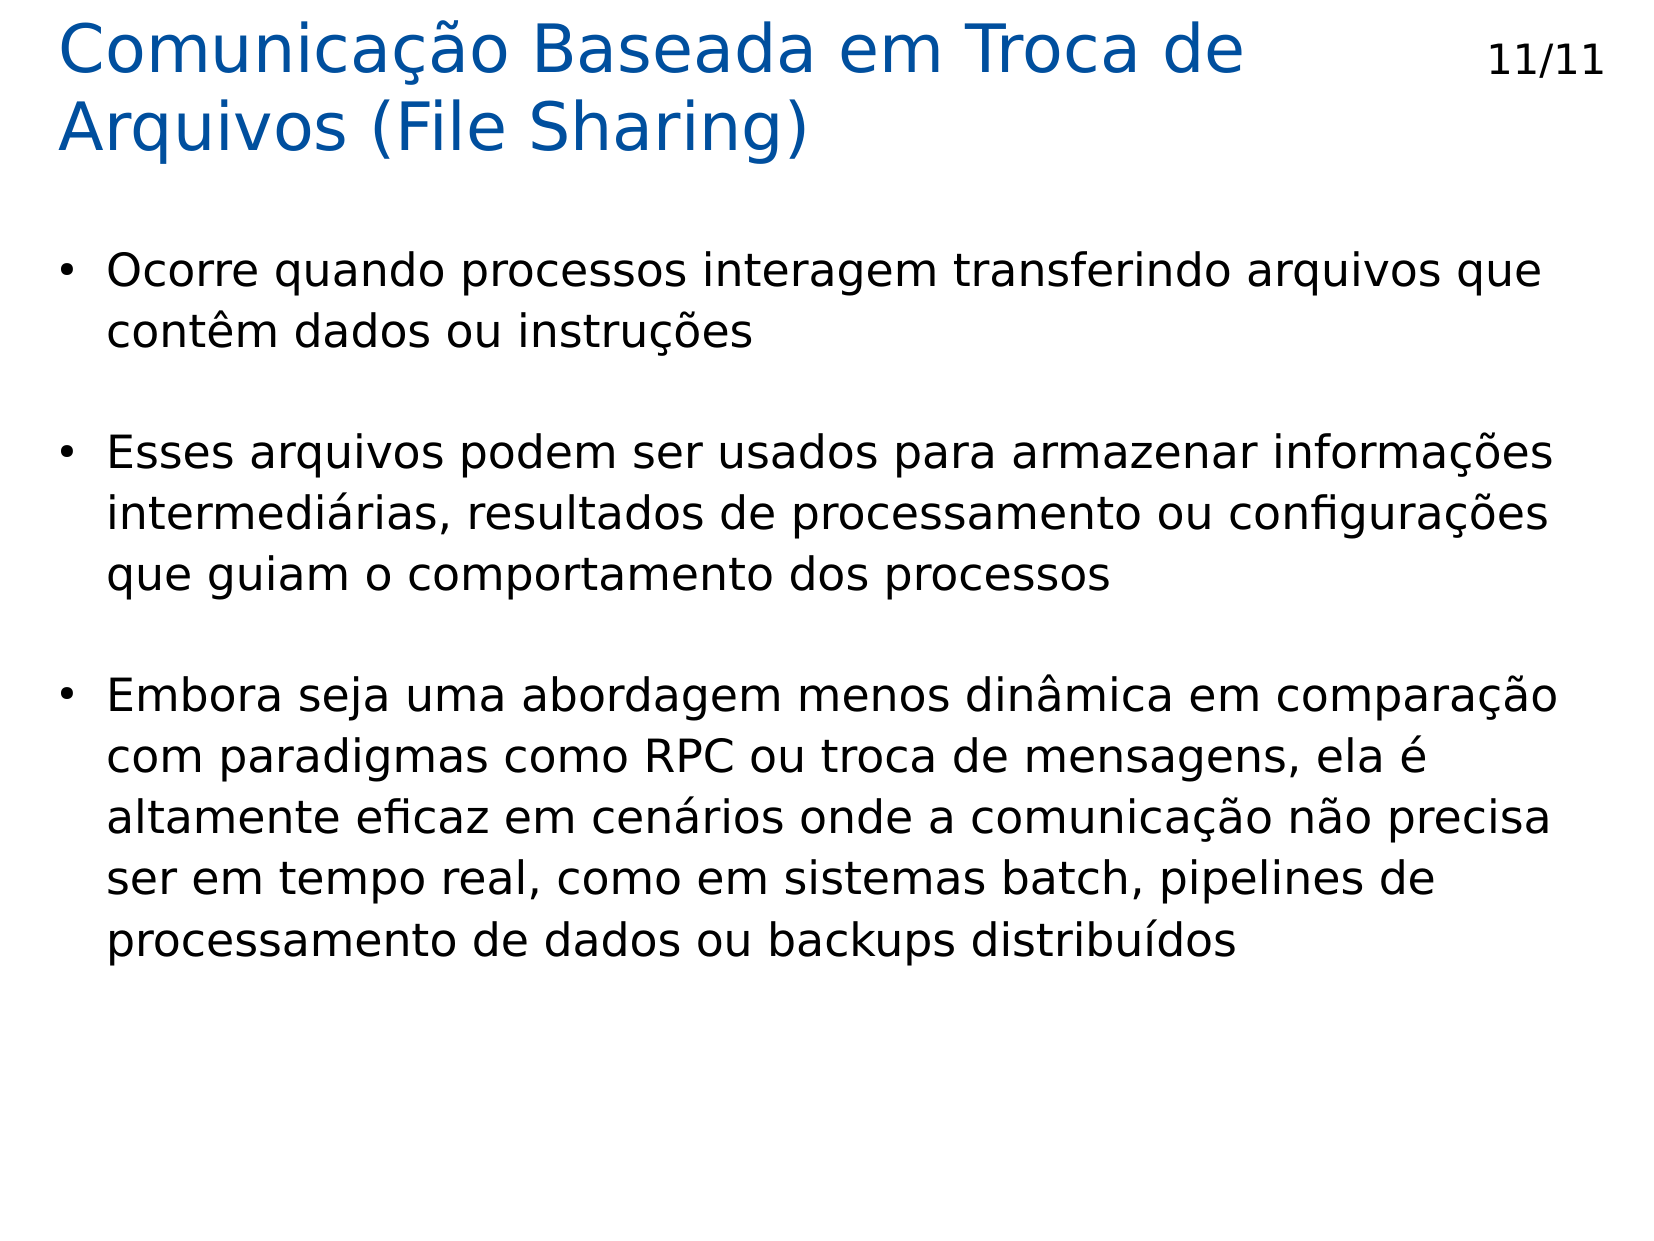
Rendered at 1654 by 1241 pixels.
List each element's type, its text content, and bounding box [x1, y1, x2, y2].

list Ocorre quando processos interagem transferindo arquivos que contêm dados ou instruções Esses arquivos podem ser usados para armazenar informações intermediárias, resultados de processamento ou configurações que guiam o comportamento dos processos Embora seja uma abordagem menos dinâmica em comparação com paradigmas como RPC ou troca de mensagens, ela é altamente eficaz em cenários onde a comunicação não precisa ser em tempo real, como em sistemas batch, pipelines de processamento de dados ou backups distribuídos [59, 236, 1595, 1211]
title Comunicação Baseada em Troca de Arquivos (File Sharing) [59, 10, 1506, 167]
